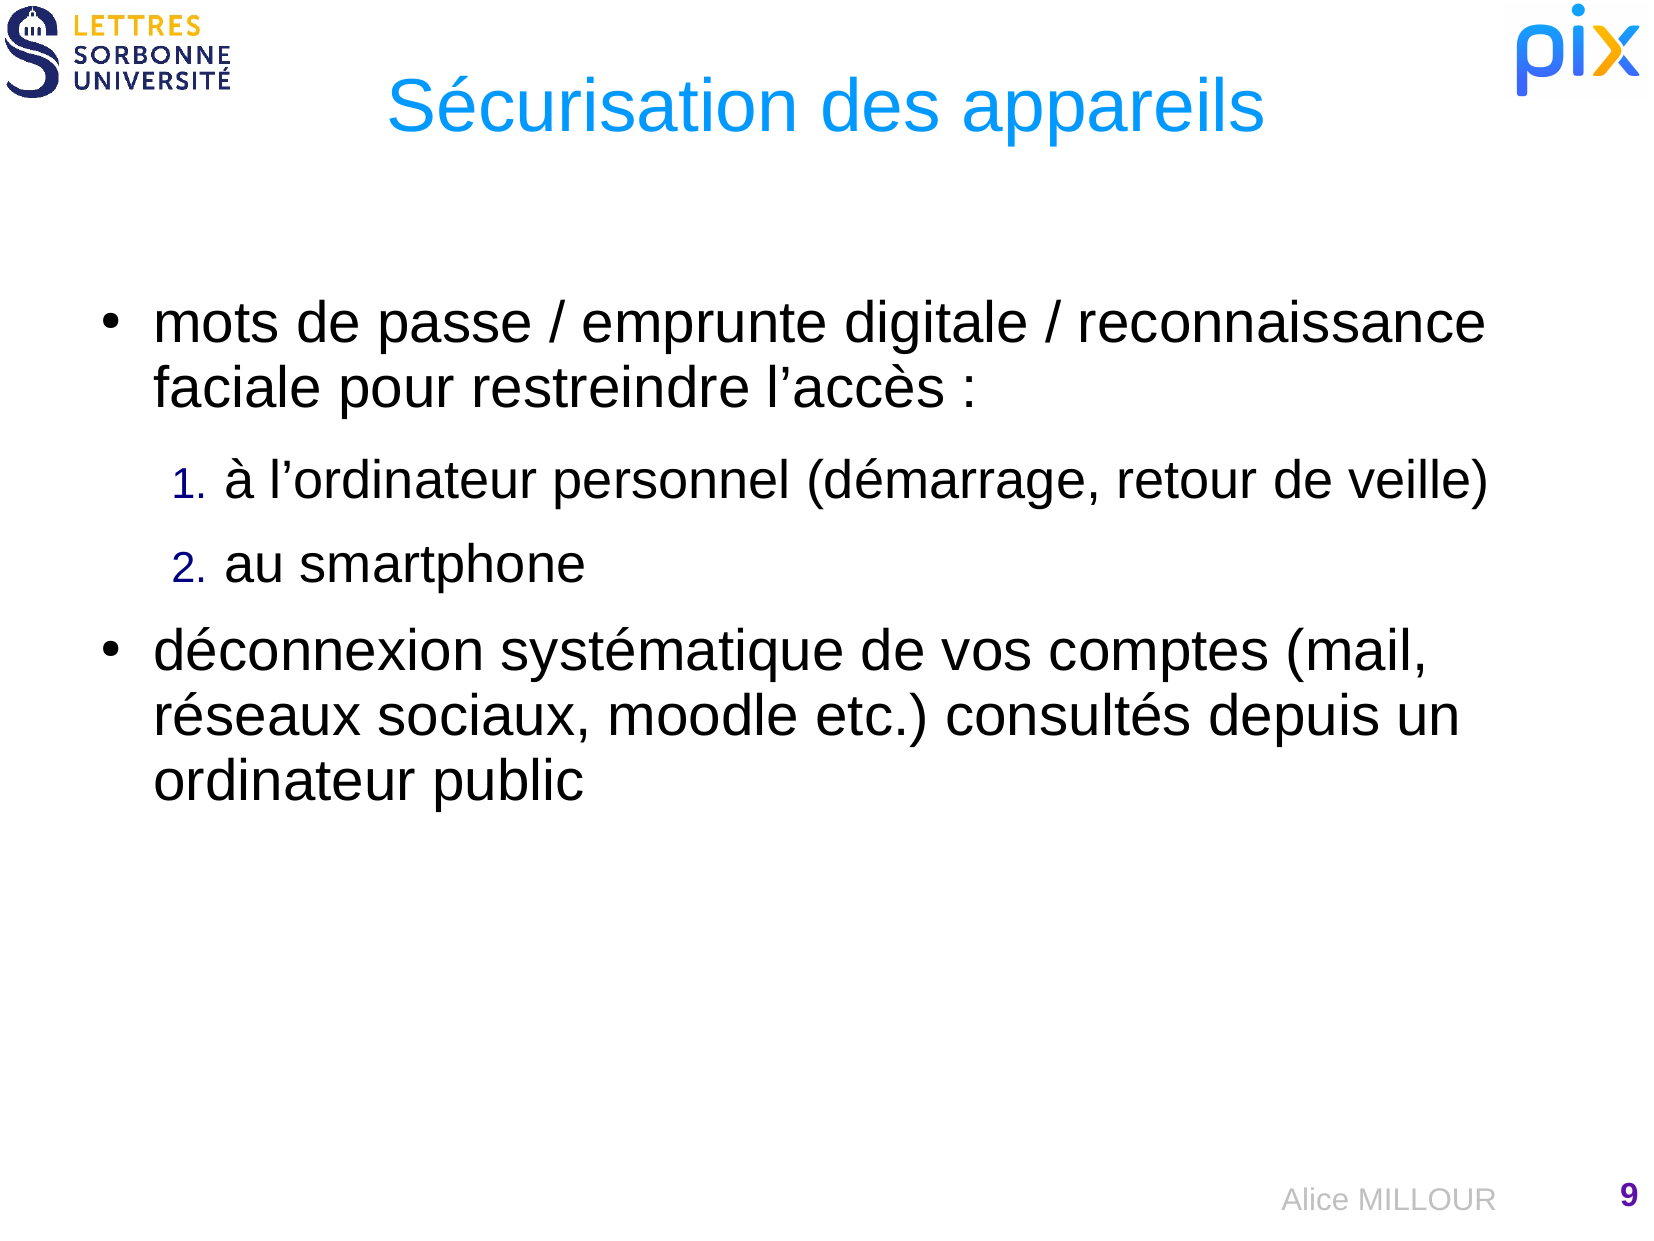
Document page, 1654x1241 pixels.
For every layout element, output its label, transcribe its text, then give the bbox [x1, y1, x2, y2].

list mots de passe / emprunte digitale / reconnaissance faciale pour restreindre l’accès : à l’ordinateur personnel (démarrage, retour de veille) au smartphone déconnexion systématique de vos comptes (mail, réseaux sociaux, moodle etc.) consultés depuis un ordinateur public [82, 290, 1571, 1010]
picture [5, 6, 82, 98]
title Sécurisation des appareils [82, 2, 1571, 210]
picture [1571, 2, 1648, 98]
